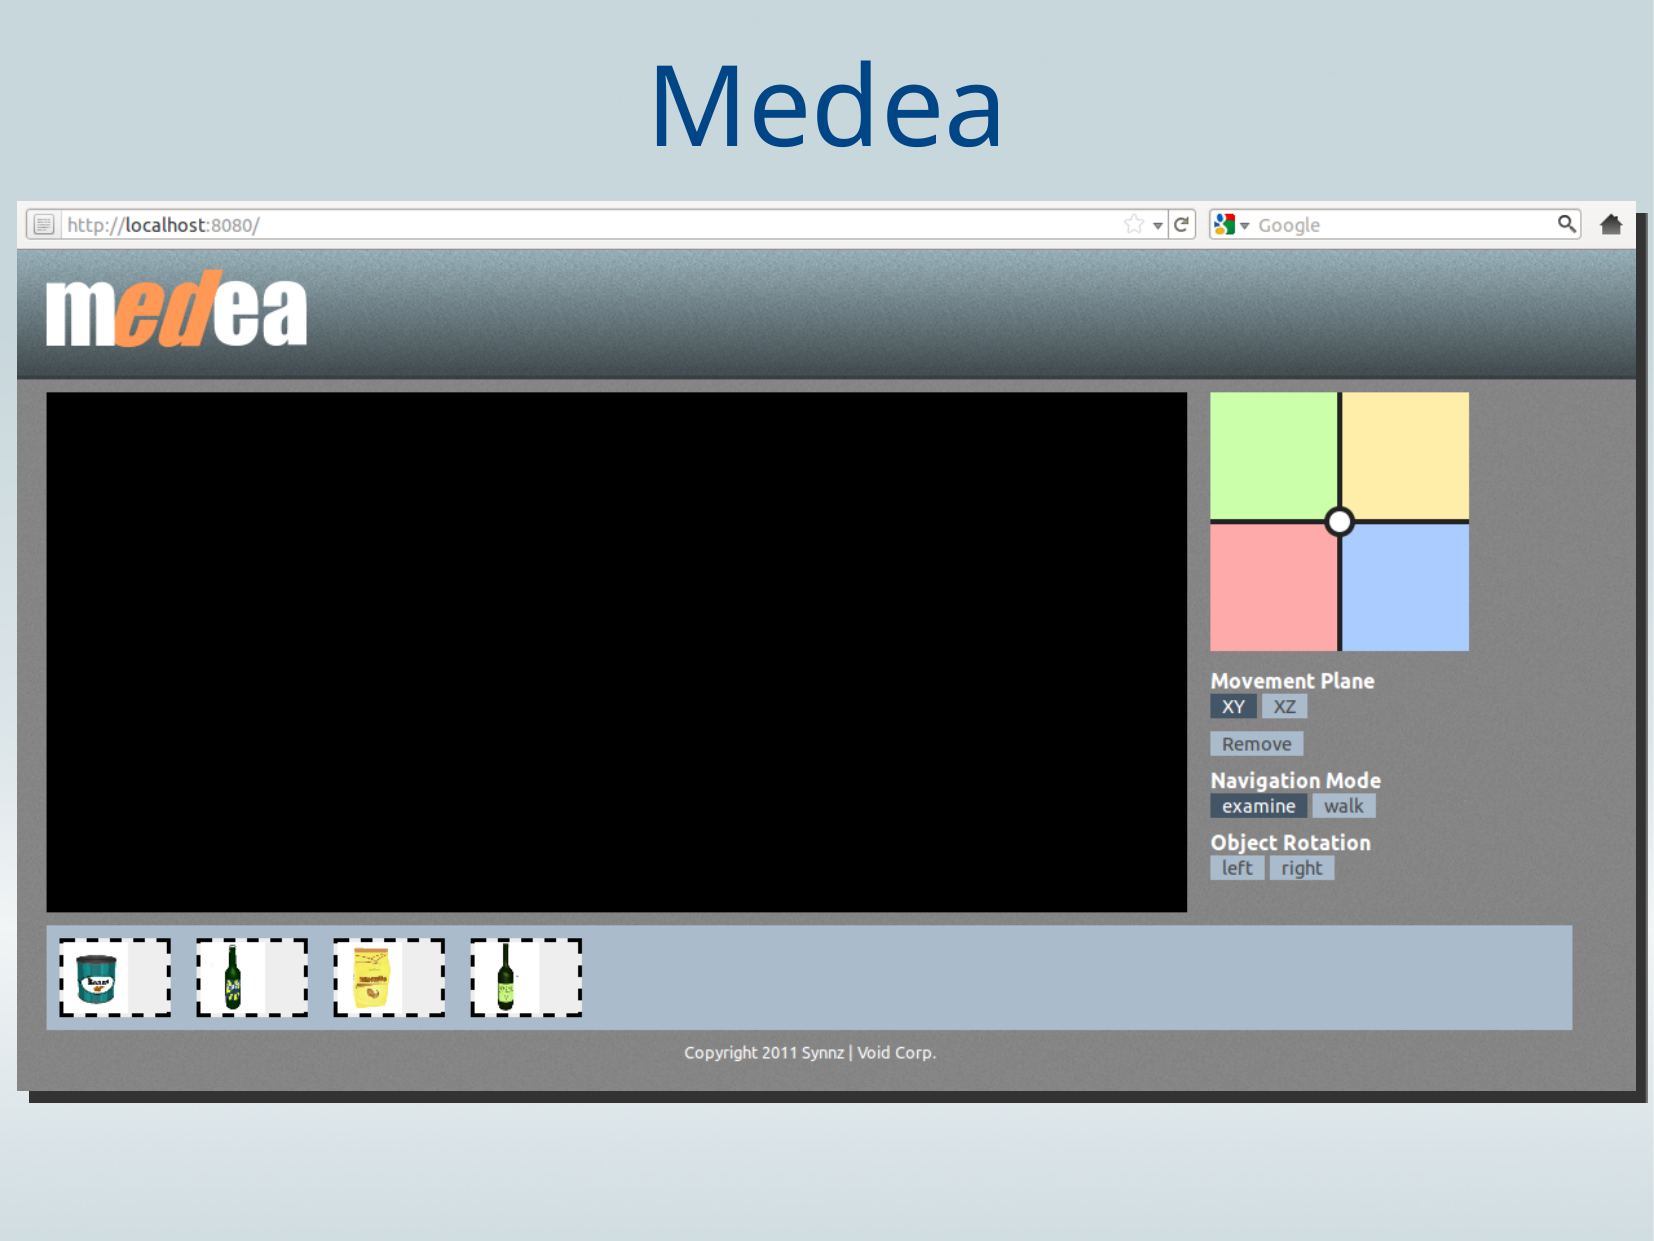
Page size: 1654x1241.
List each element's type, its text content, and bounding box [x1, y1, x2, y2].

text_box Medea [410, 18, 1244, 191]
picture [0, 0, 1654, 1241]
